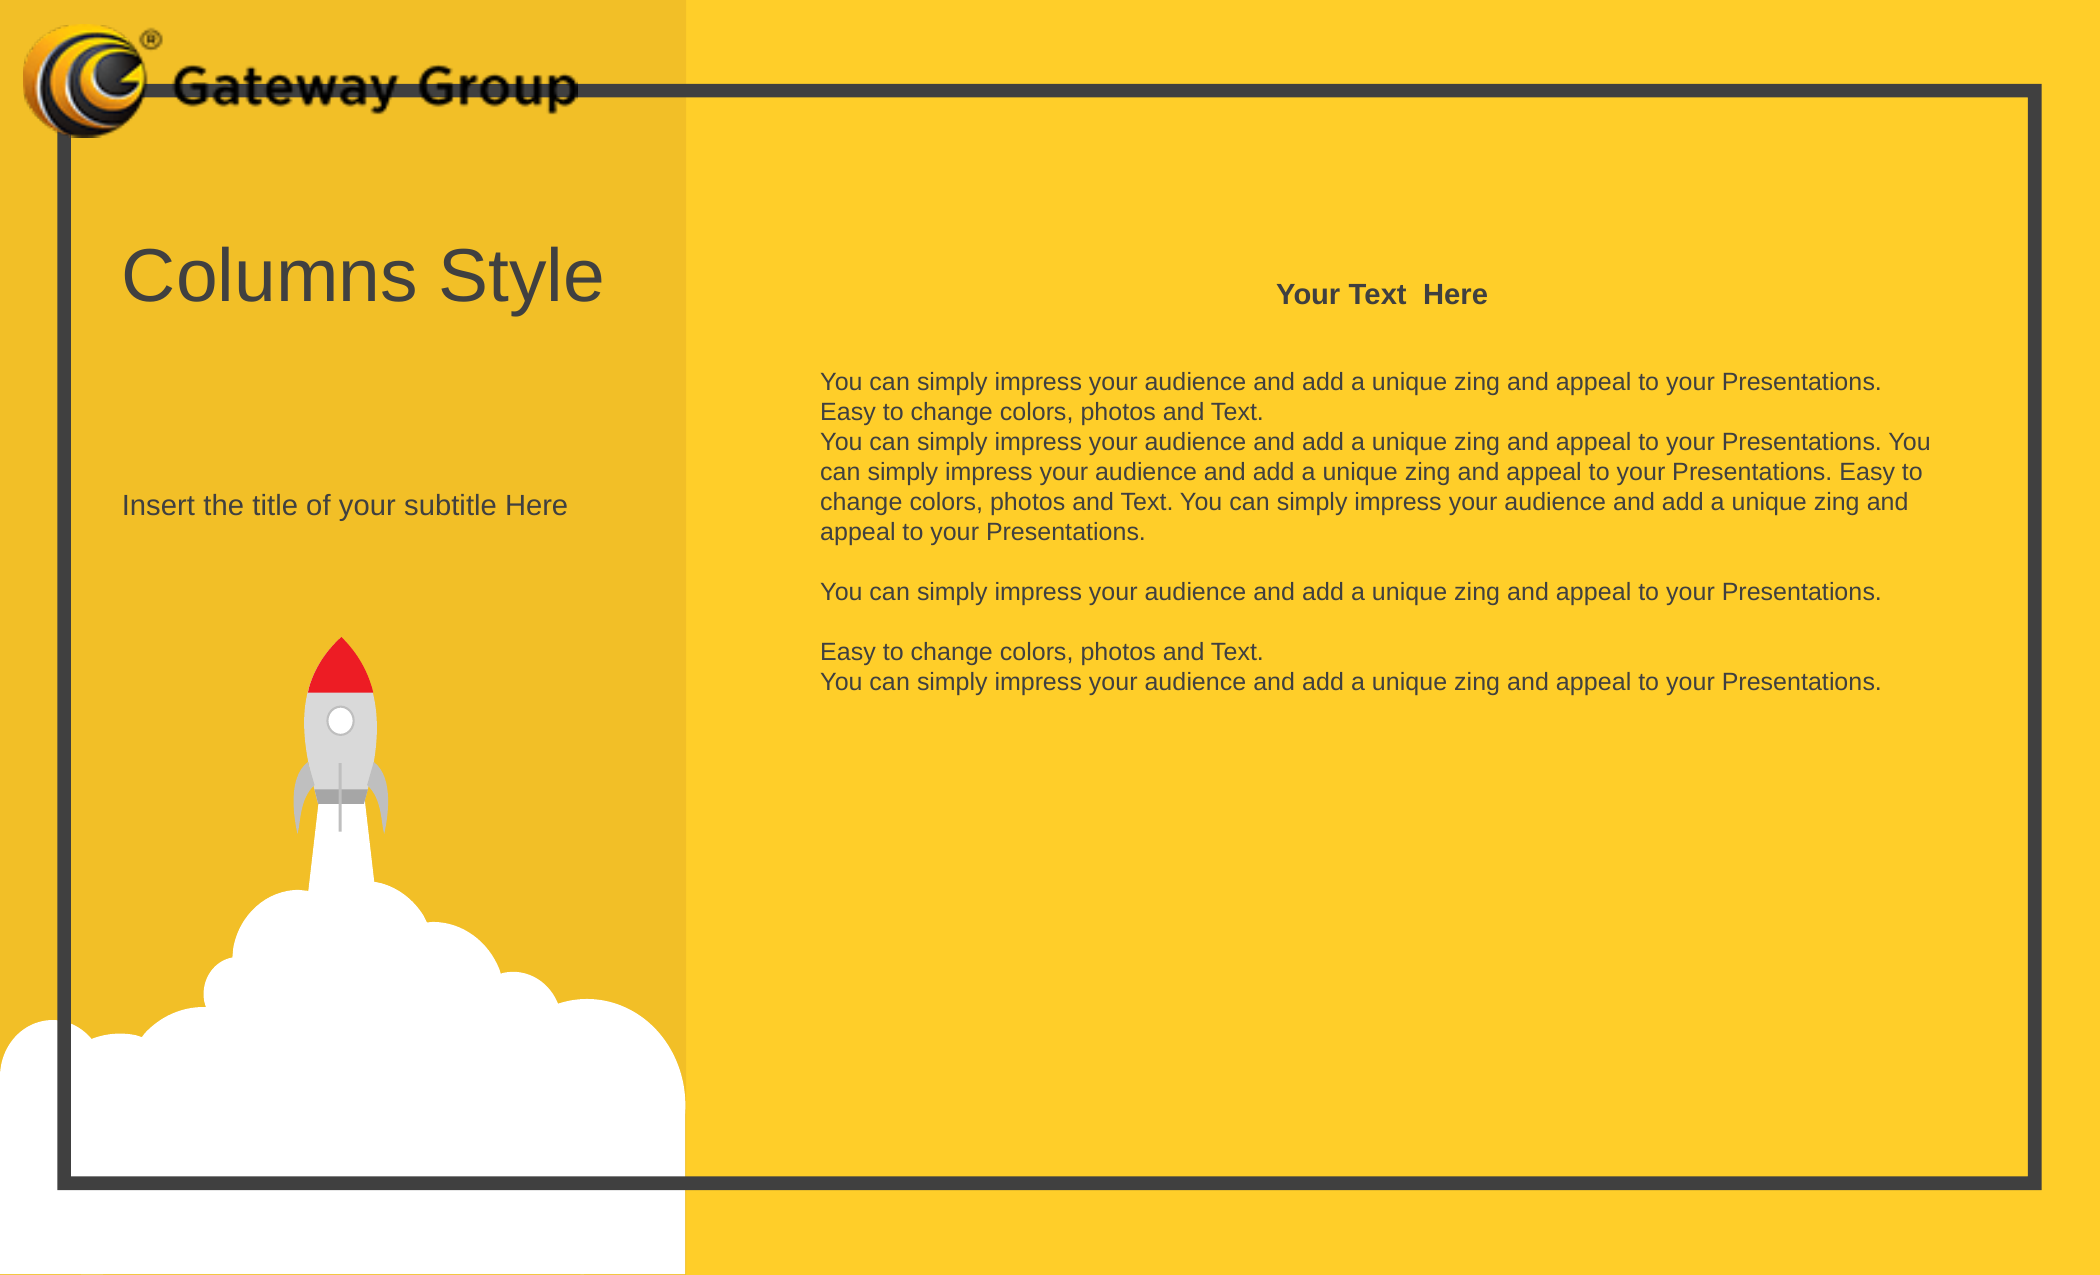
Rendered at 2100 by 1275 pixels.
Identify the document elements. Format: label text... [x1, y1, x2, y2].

text_box Your Text Here [805, 267, 1960, 318]
text_box Insert the title of your subtitle Here [107, 440, 636, 566]
text_box Columns Style [107, 101, 636, 440]
text_box You can simply impress your audience and add a unique zing and appeal to your Presentations. Easy to change colors, photos and Text. You can simply impress your audience and add a unique zing and appeal to your Presentations. You can simply impress your audience and add a unique zing and appeal to your Presentations. Easy to change colors, photos and Text. You can simply impress your audience and add a unique zing and appeal to your Presentations. You can simply impress your audience and add a unique zing and appeal to your Presentations. Easy to change colors, photos and Text. You can simply impress your audience and add a unique zing and appeal to your Presentations. [805, 358, 1960, 703]
picture [23, 24, 578, 138]
